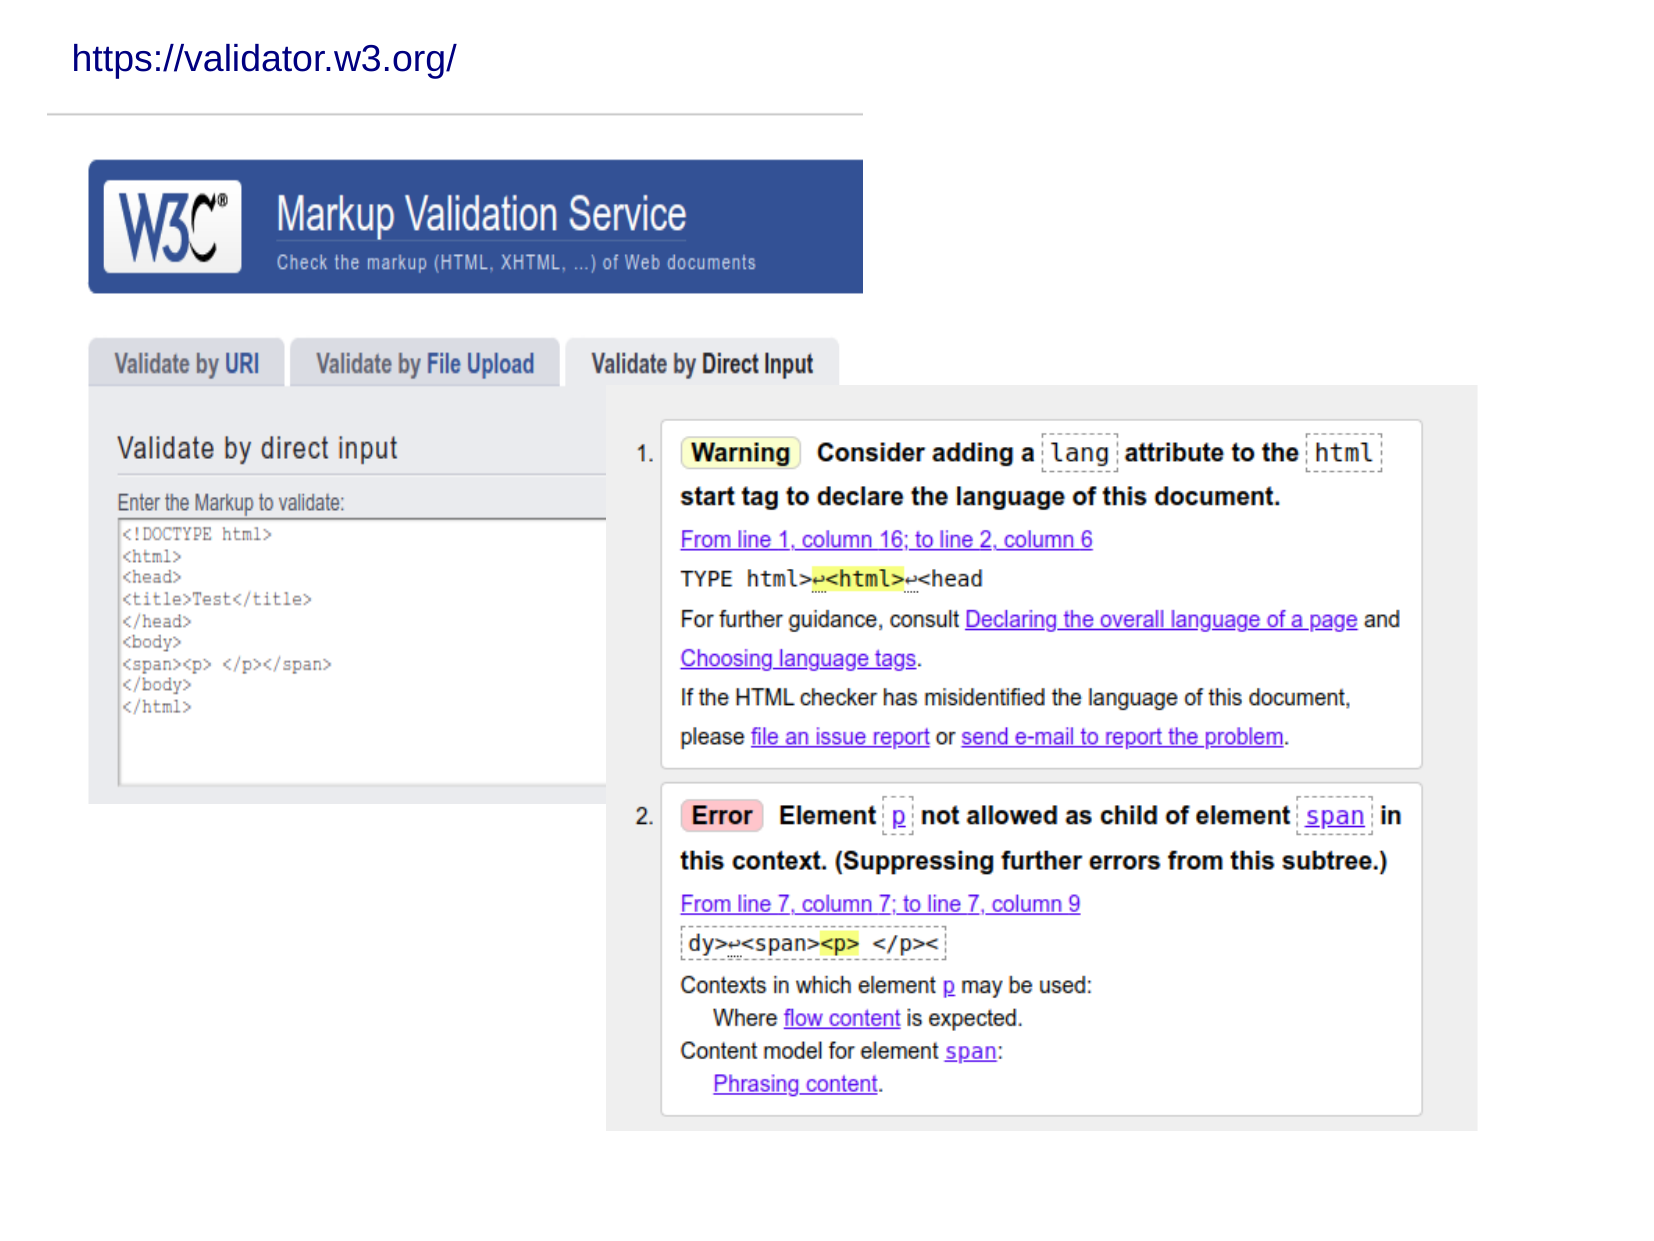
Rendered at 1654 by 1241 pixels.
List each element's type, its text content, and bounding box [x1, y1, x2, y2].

text_box https://validator.w3.org/ [56, 29, 538, 100]
picture [47, 112, 1481, 1131]
